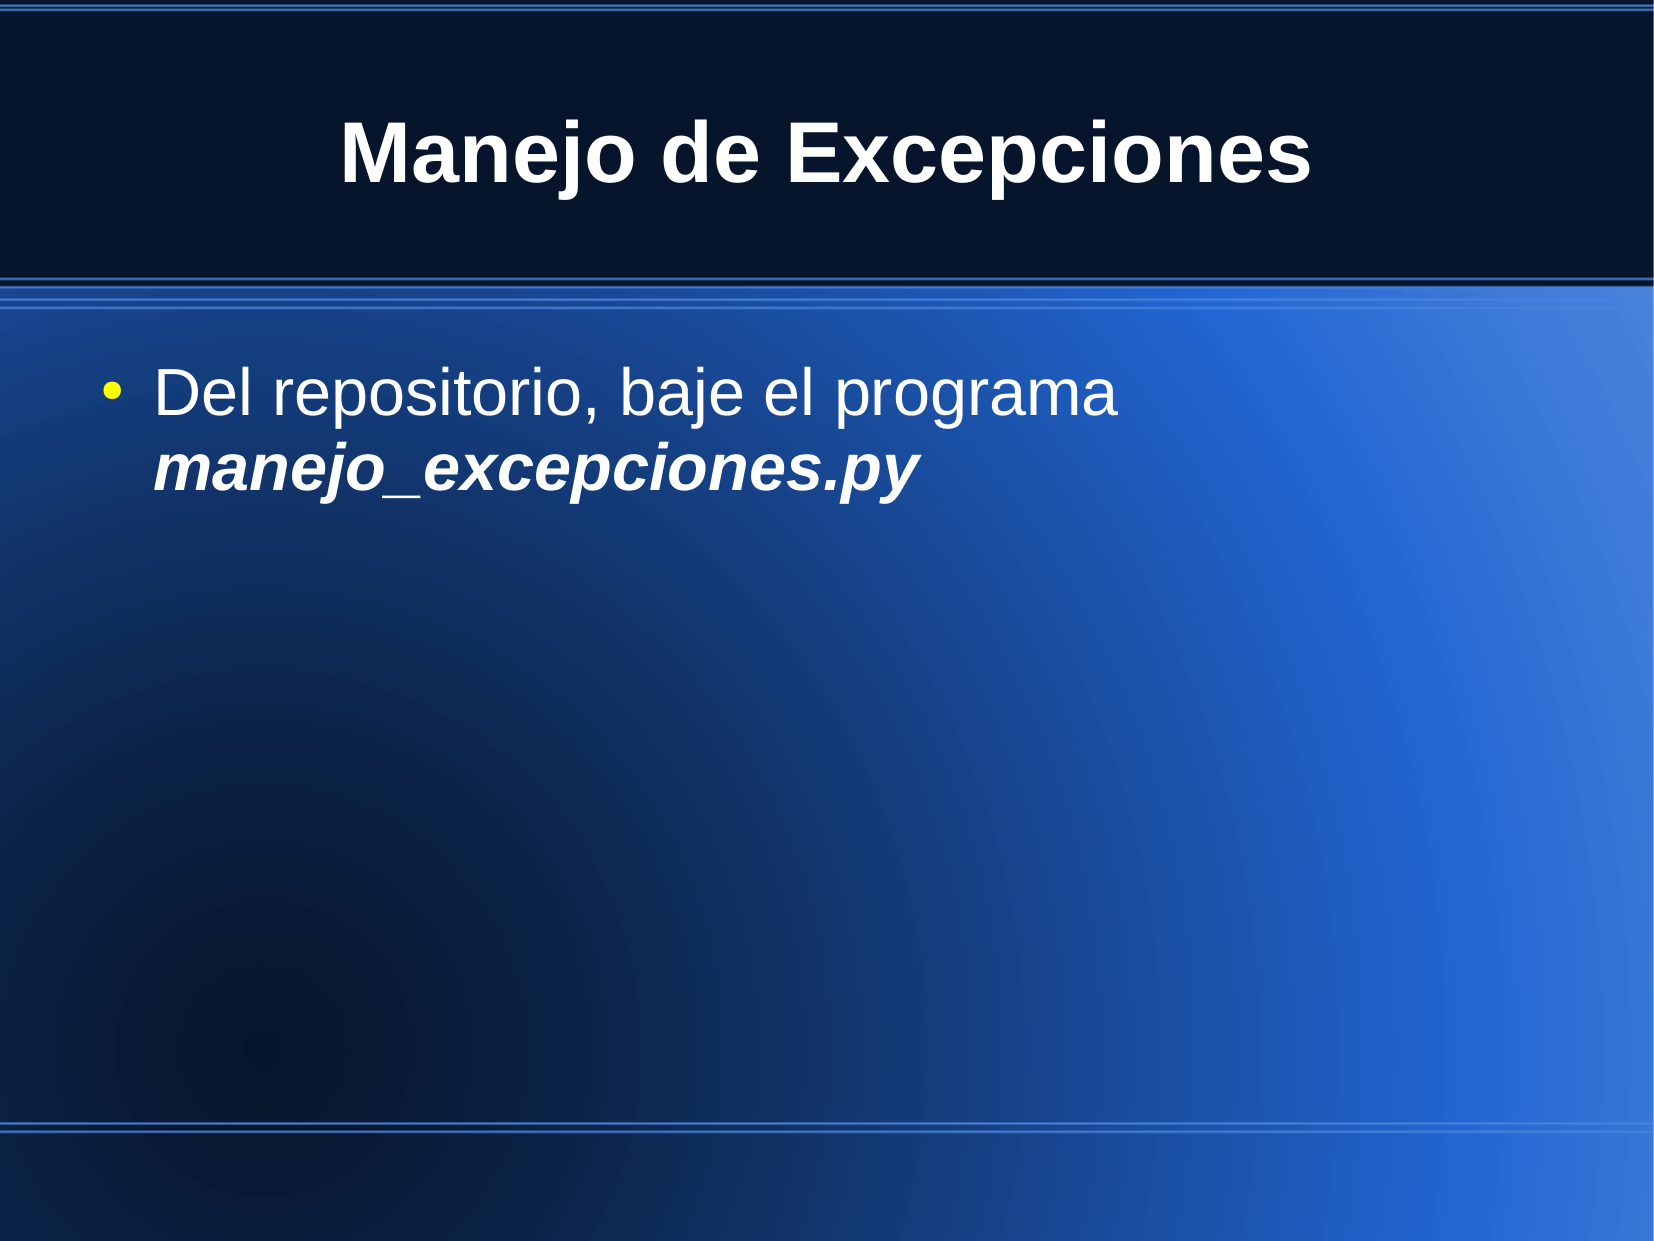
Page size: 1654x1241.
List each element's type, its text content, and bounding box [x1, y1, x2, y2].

list Del repositorio, baje el programa manejo_excepciones.py [82, 355, 1571, 1075]
picture [0, 0, 1654, 1241]
title Manejo de Excepciones [82, 49, 1571, 257]
